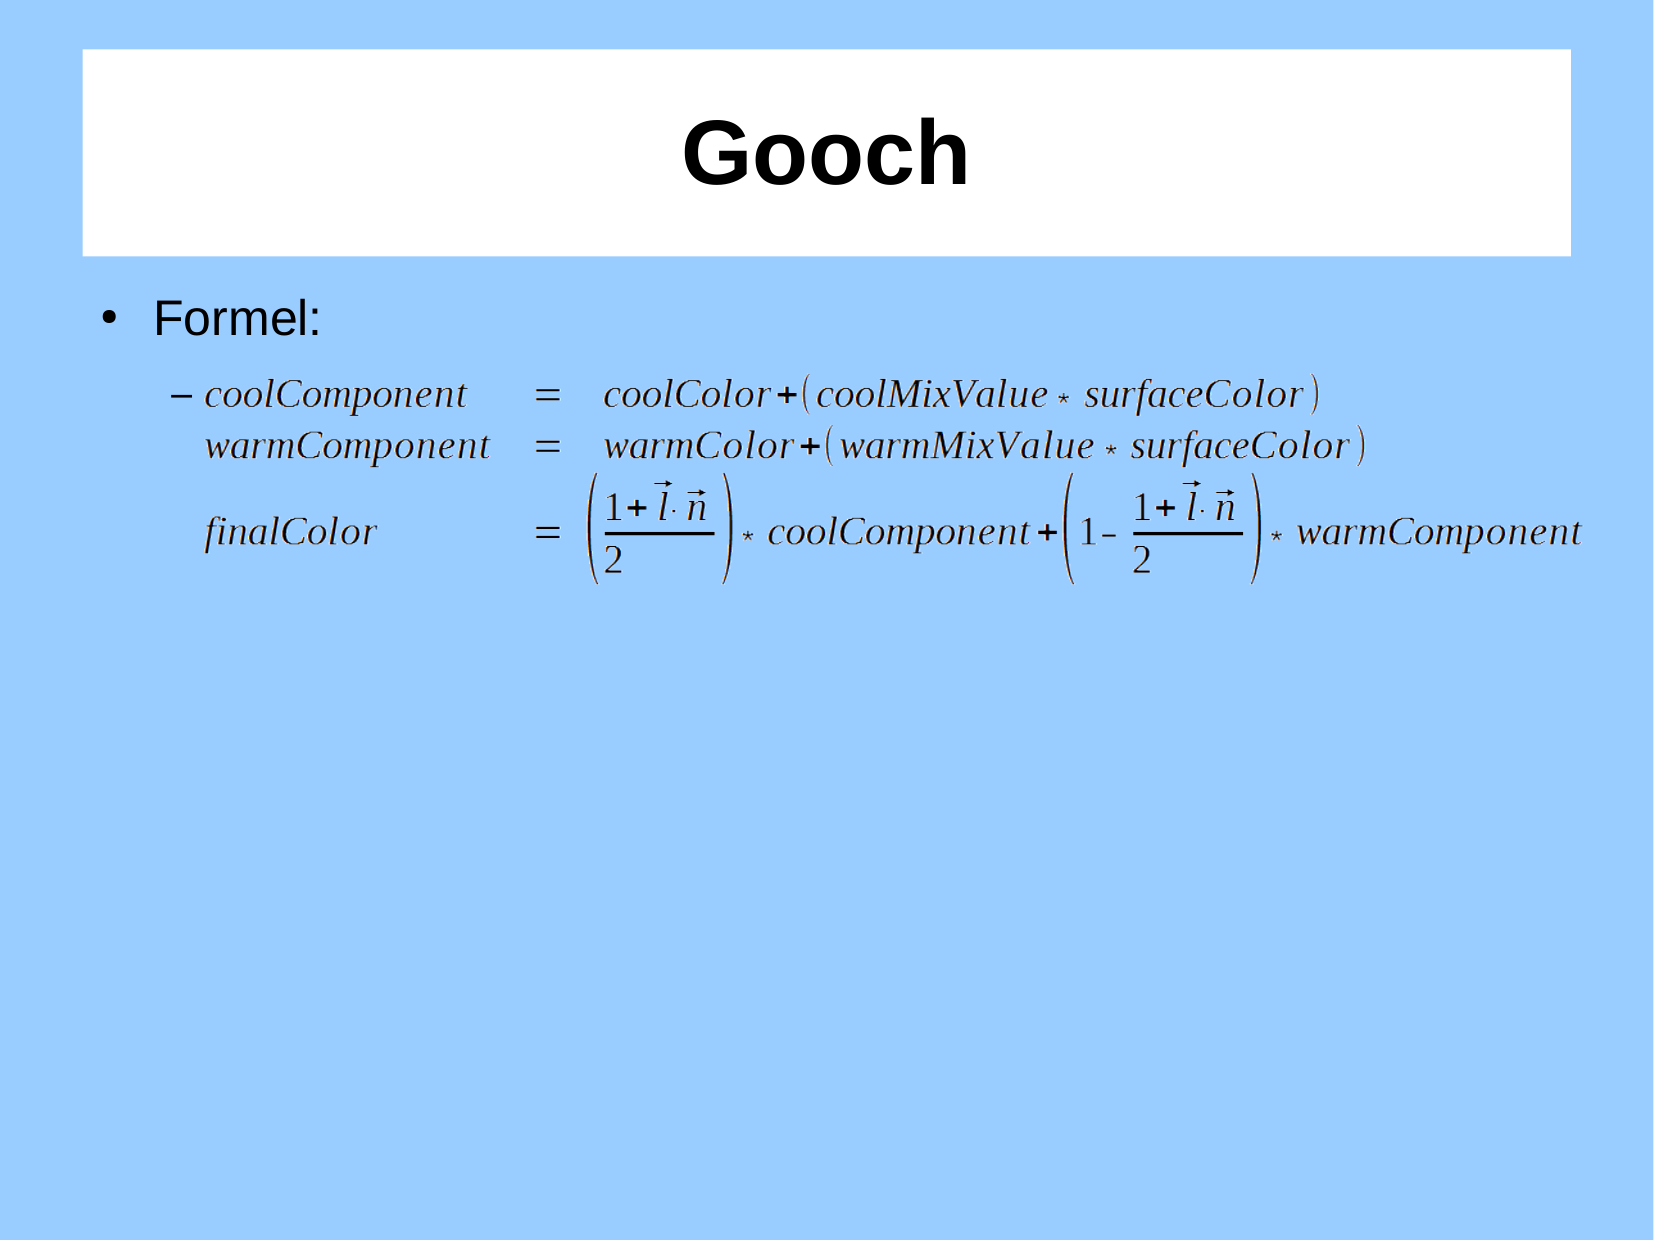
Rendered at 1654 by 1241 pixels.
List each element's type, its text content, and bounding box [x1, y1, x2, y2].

list Formel: [82, 290, 1571, 1170]
title Gooch [82, 49, 1571, 257]
picture [189, 366, 1595, 600]
